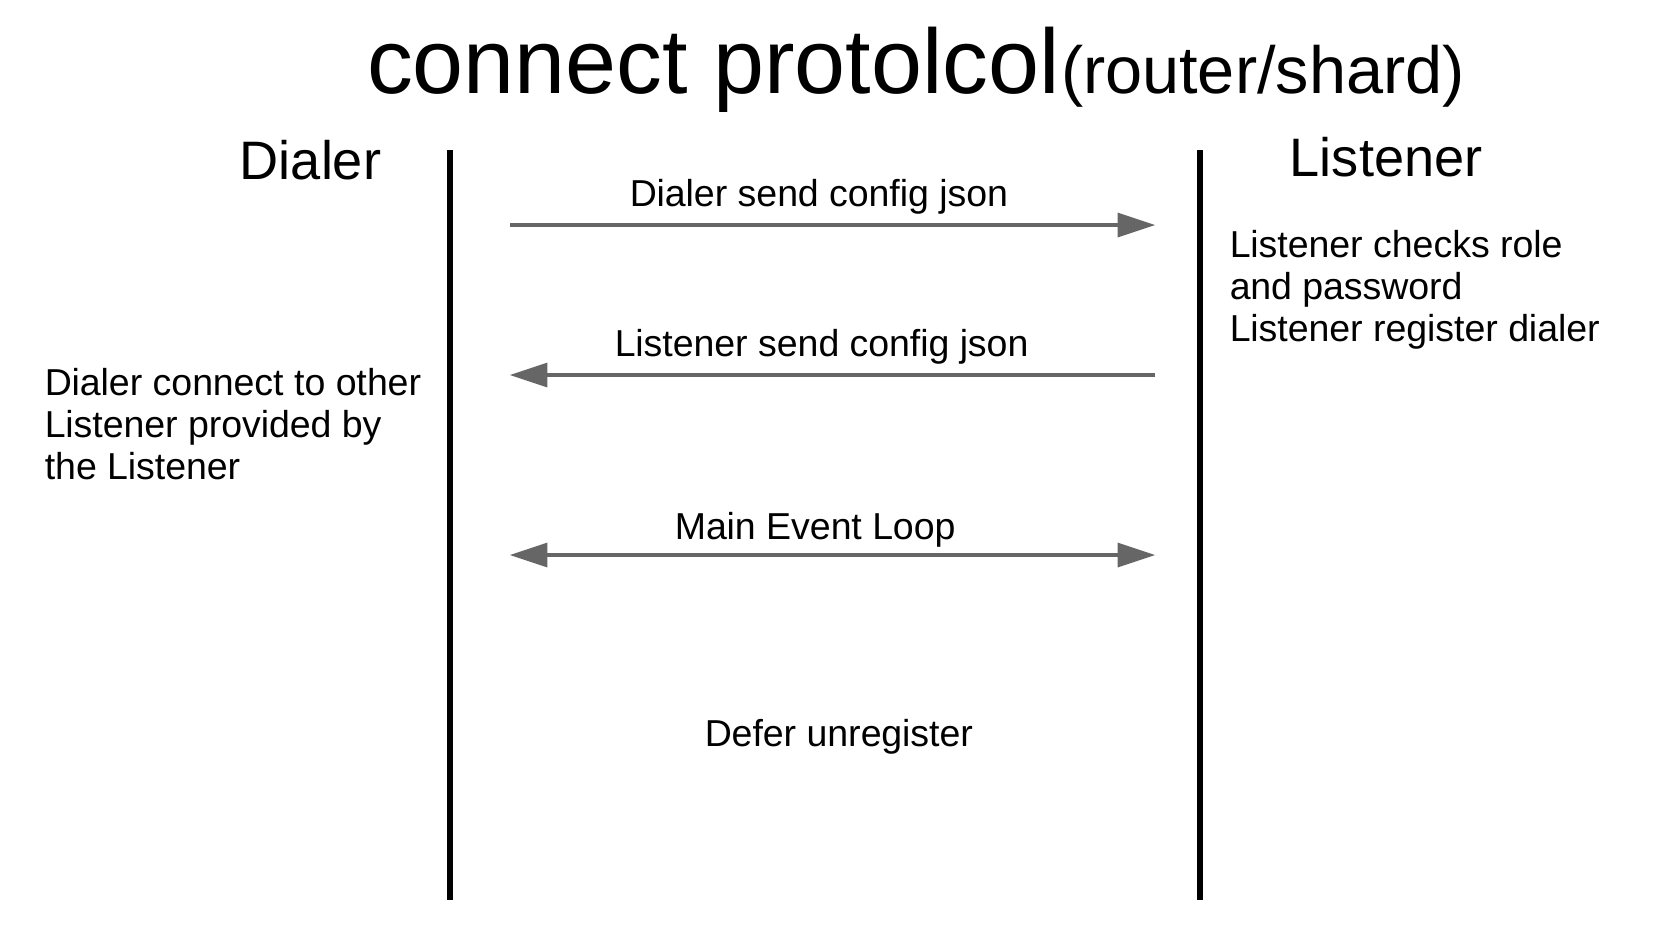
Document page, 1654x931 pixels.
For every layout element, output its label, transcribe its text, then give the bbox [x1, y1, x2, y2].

text_box Listener checks role and password Listener register dialer [1215, 216, 1621, 357]
text_box Dialer send config json [615, 165, 1036, 226]
text_box Defer unregister [690, 705, 1066, 762]
text_box Dialer connect to other Listener provided by the Listener [30, 354, 451, 496]
text_box Dialer [225, 122, 451, 199]
title connect protolcol(router/shard) [82, 0, 1571, 123]
text_box Listener [1275, 119, 1501, 196]
text_box Listener send config json [600, 315, 1051, 414]
text_box Main Event Loop [660, 498, 976, 553]
